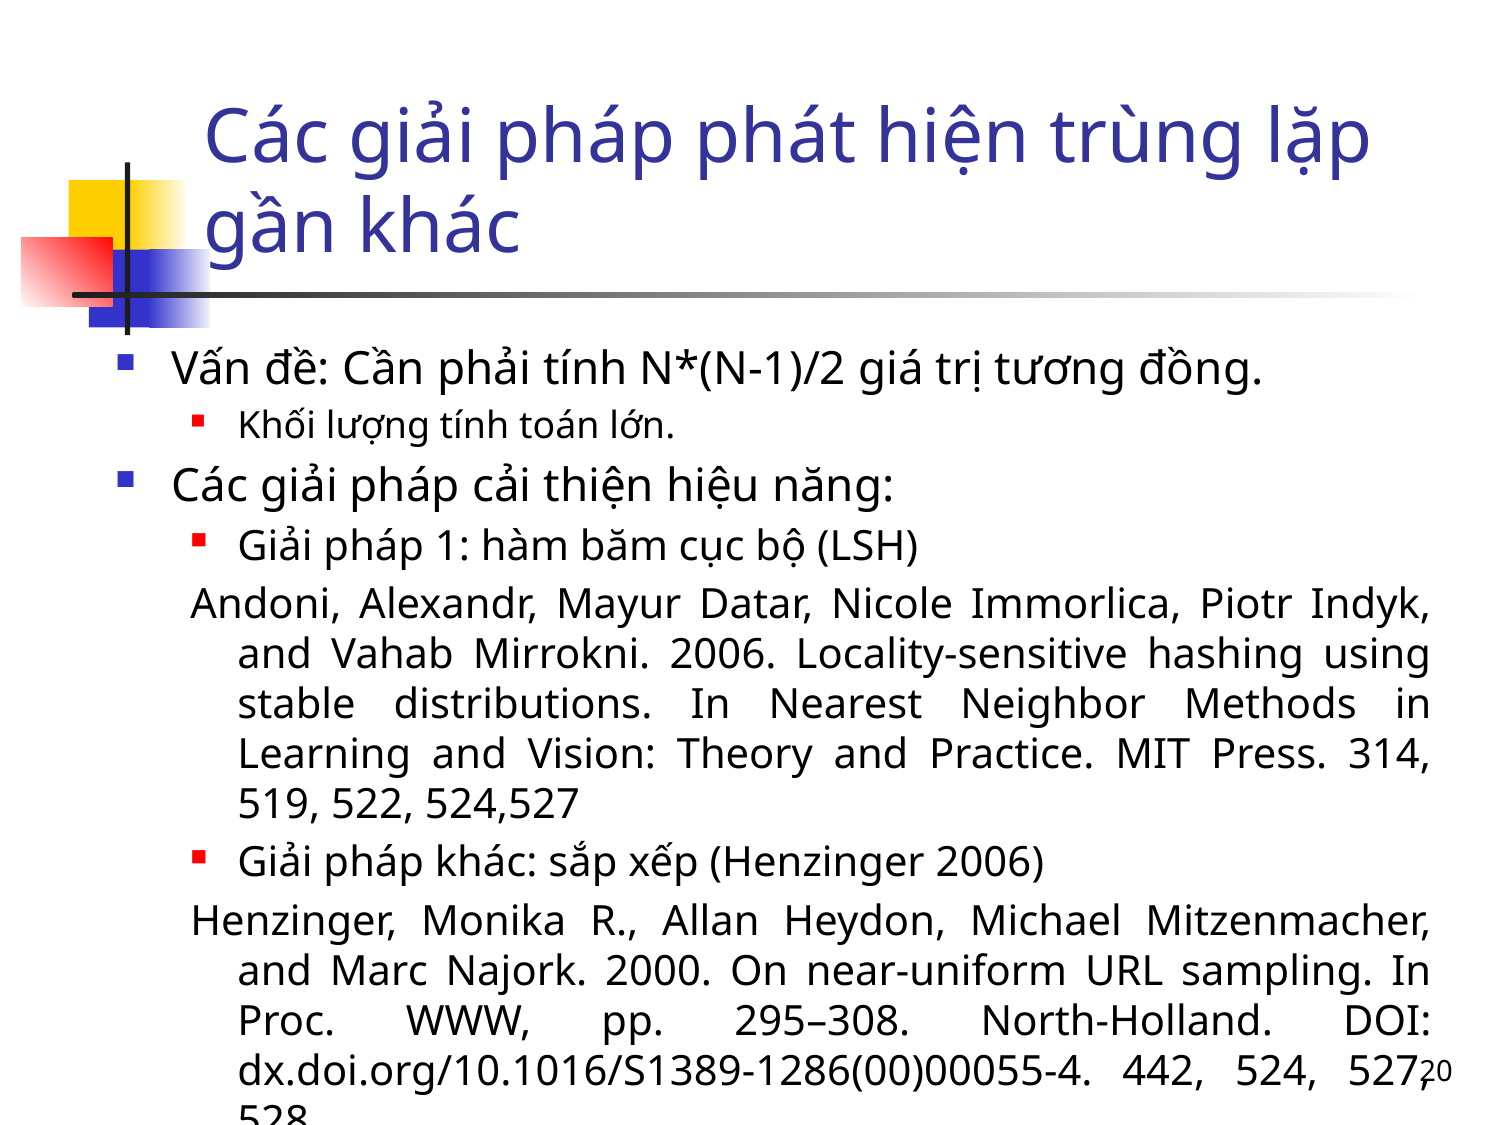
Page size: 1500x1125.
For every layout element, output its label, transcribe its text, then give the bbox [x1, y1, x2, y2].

slide_number <number> [1155, 1024, 1468, 1100]
list Vấn đề: Cần phải tính N*(N-1)/2 giá trị tương đồng. Khối lượng tính toán lớn. Các giải pháp cải thiện hiệu năng: Giải pháp 1: hàm băm cục bộ (LSH) Andoni, Alexandr, Mayur Datar, Nicole Immorlica, Piotr Indyk, and Vahab Mirrokni. 2006. Locality-sensitive hashing using stable distributions. In Nearest Neighbor Methods in Learning and Vision: Theory and Practice. MIT Press. 314, 519, 522, 524,527 Giải pháp khác: sắp xếp (Henzinger 2006) Henzinger, Monika R., Allan Heydon, Michael Mitzenmacher, and Marc Najork. 2000. On near-uniform URL sampling. In Proc. WWW, pp. 295–308. North-Holland. DOI: dx.doi.org/10.1016/S1389-1286(00)00055-4. 442, 524, 527, 528 [100, 331, 1447, 1059]
title Các giải pháp phát hiện trùng lặp gần khác [188, 35, 1468, 275]
